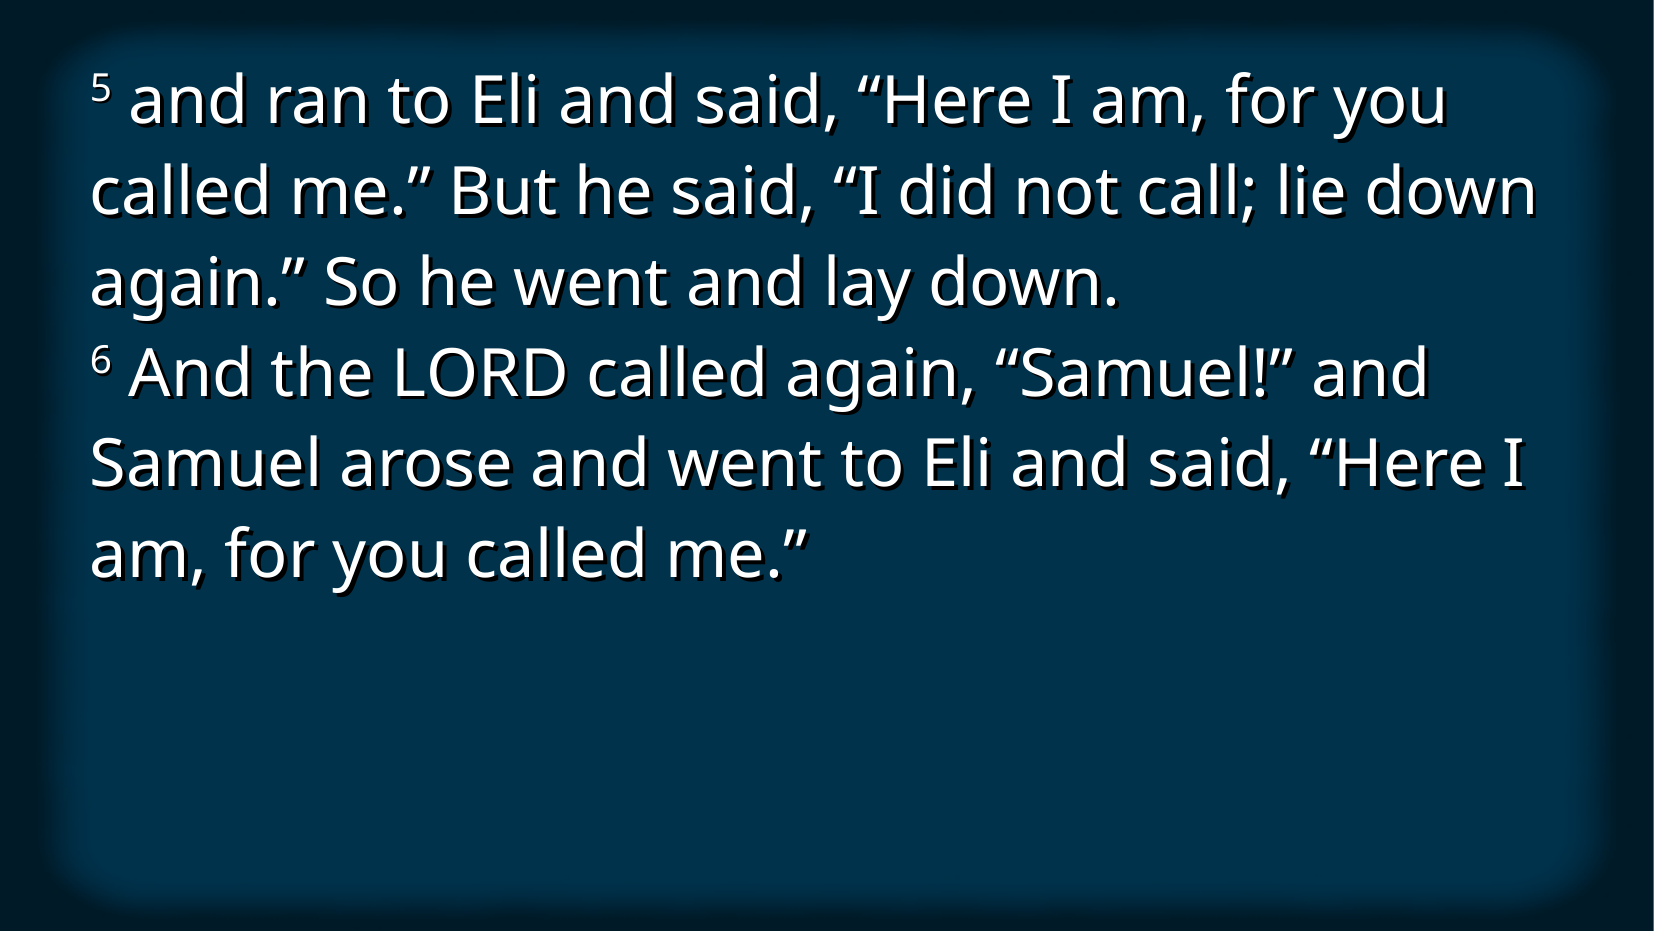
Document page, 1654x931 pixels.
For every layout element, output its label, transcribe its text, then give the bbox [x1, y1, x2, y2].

text_box 5 and ran to Eli and said, “Here I am, for you called me.” But he said, “I did not call; lie down again.” So he went and lay down. 6 And the LORD called again, “Samuel!” and Samuel arose and went to Eli and said, “Here I am, for you called me.” [75, 45, 1591, 593]
picture [0, 0, 1654, 931]
